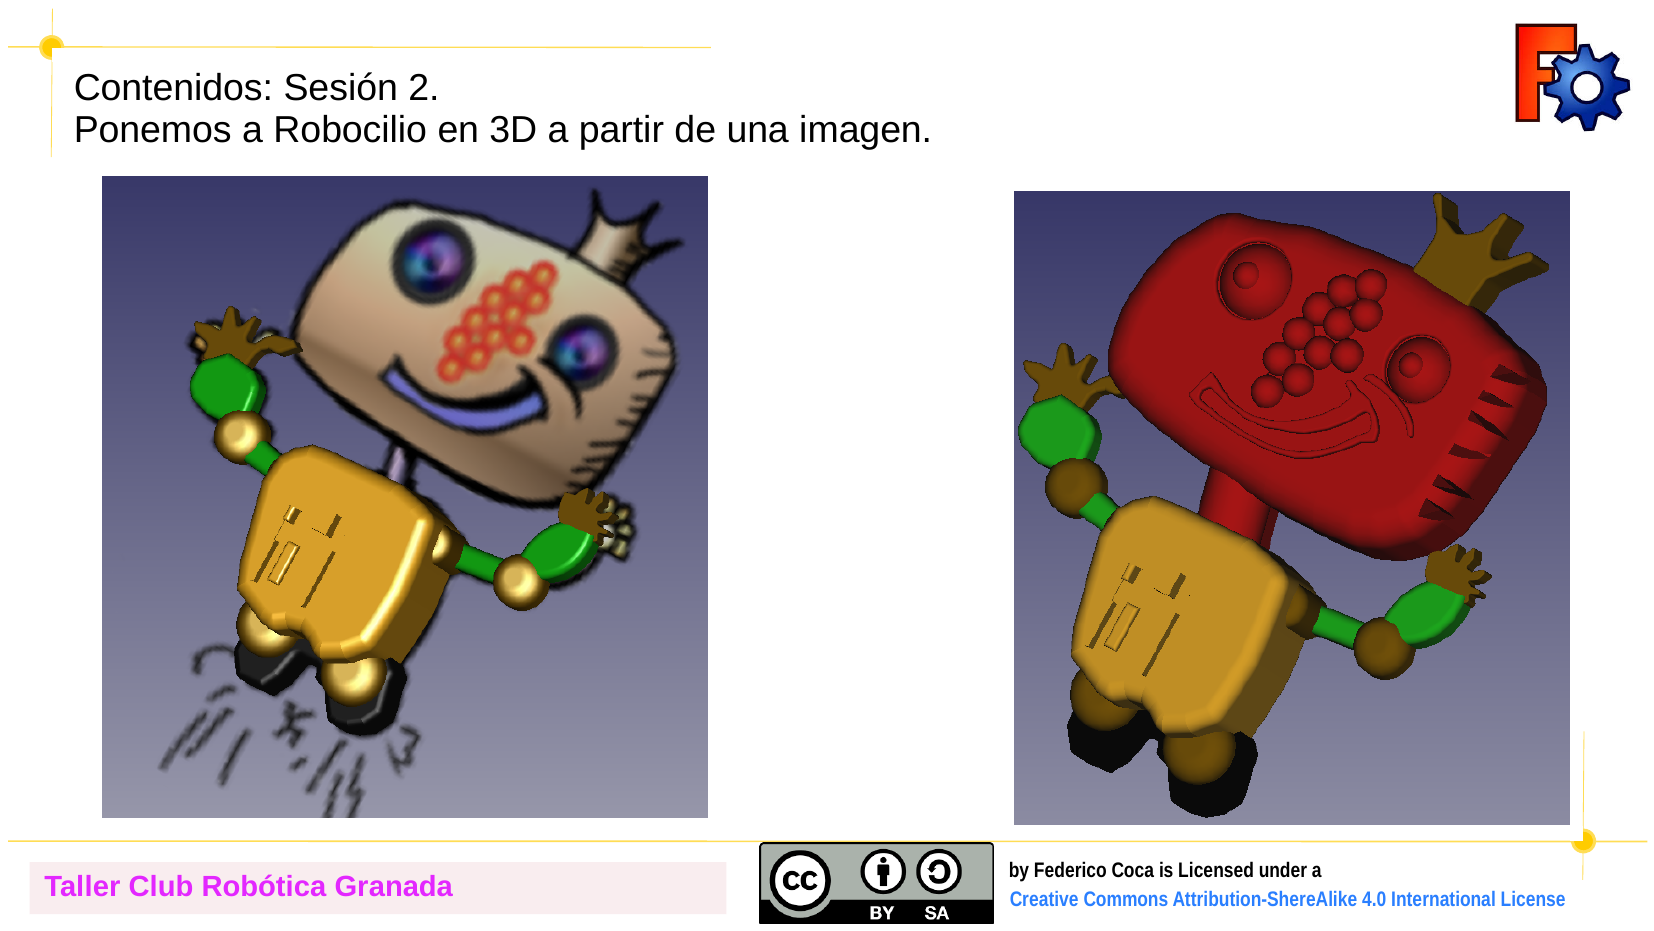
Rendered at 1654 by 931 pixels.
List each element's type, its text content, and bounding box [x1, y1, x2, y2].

picture [1014, 191, 1570, 825]
text_box Taller Club Robótica Granada [29, 862, 727, 915]
picture [1509, 13, 1638, 142]
picture [102, 176, 708, 818]
text_box Contenidos: Sesión 2. Ponemos a Robocilio en 3D a partir de una imagen. [59, 59, 1489, 158]
